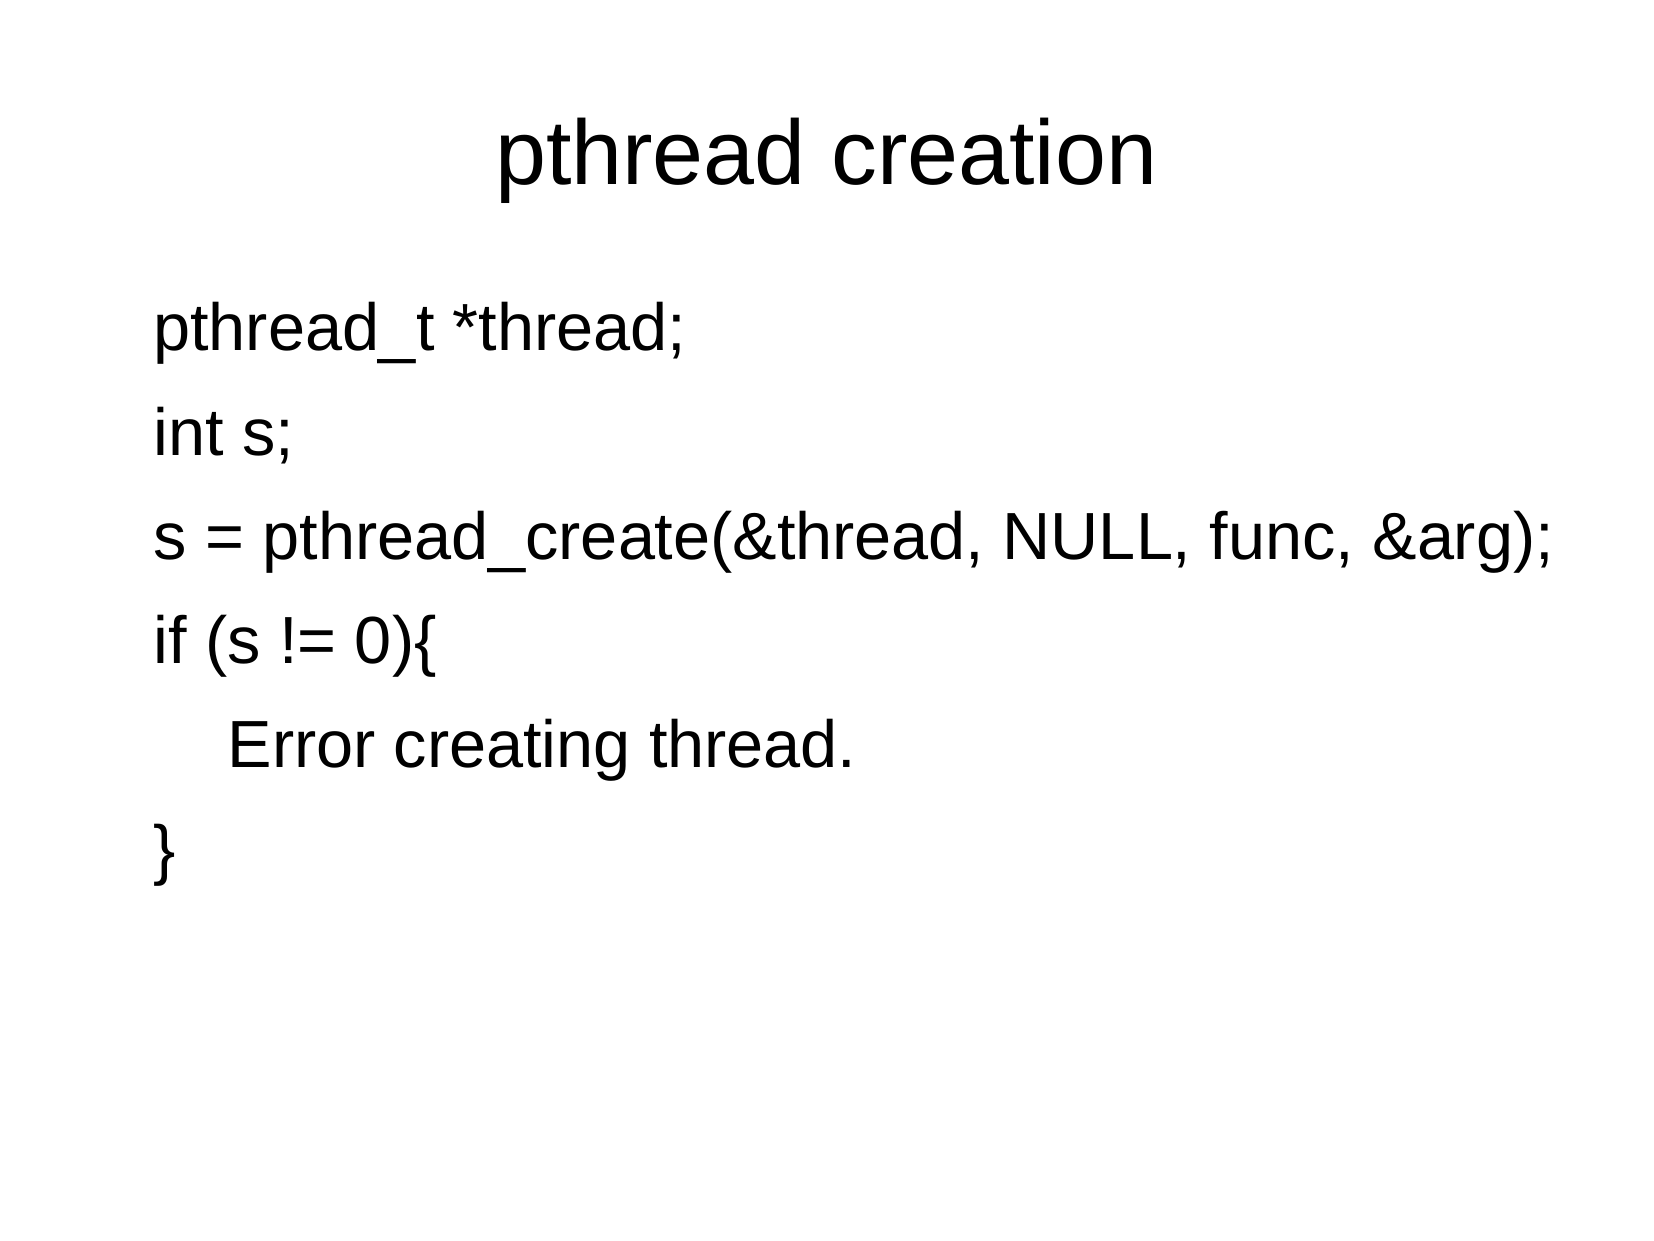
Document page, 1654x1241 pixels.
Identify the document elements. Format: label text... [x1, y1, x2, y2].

list pthread_t *thread; int s; s = pthread_create(&thread, NULL, func, &arg); if (s != 0){ Error creating thread. } [82, 290, 1571, 1010]
title pthread creation [82, 49, 1571, 257]
